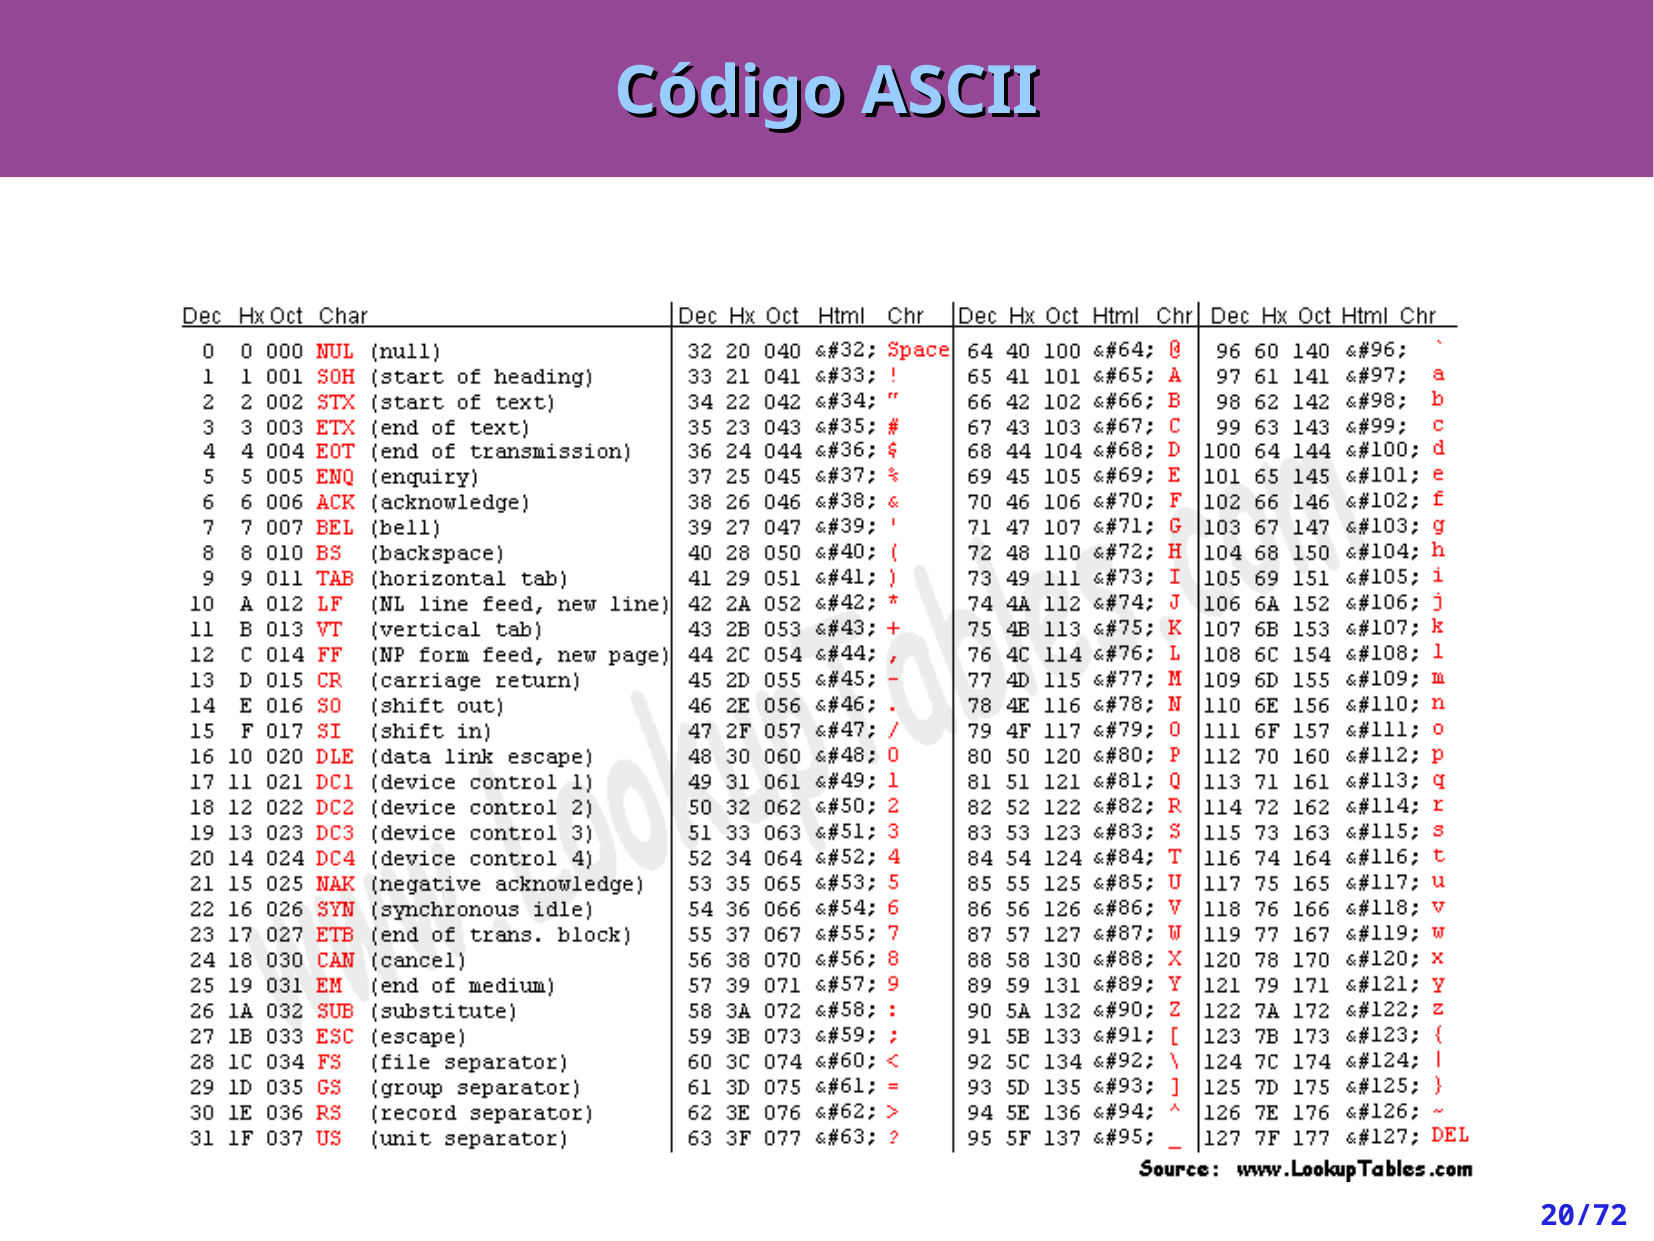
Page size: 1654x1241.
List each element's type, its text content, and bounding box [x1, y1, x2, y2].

title Código ASCII [82, 0, 1571, 192]
picture [177, 295, 1476, 1182]
